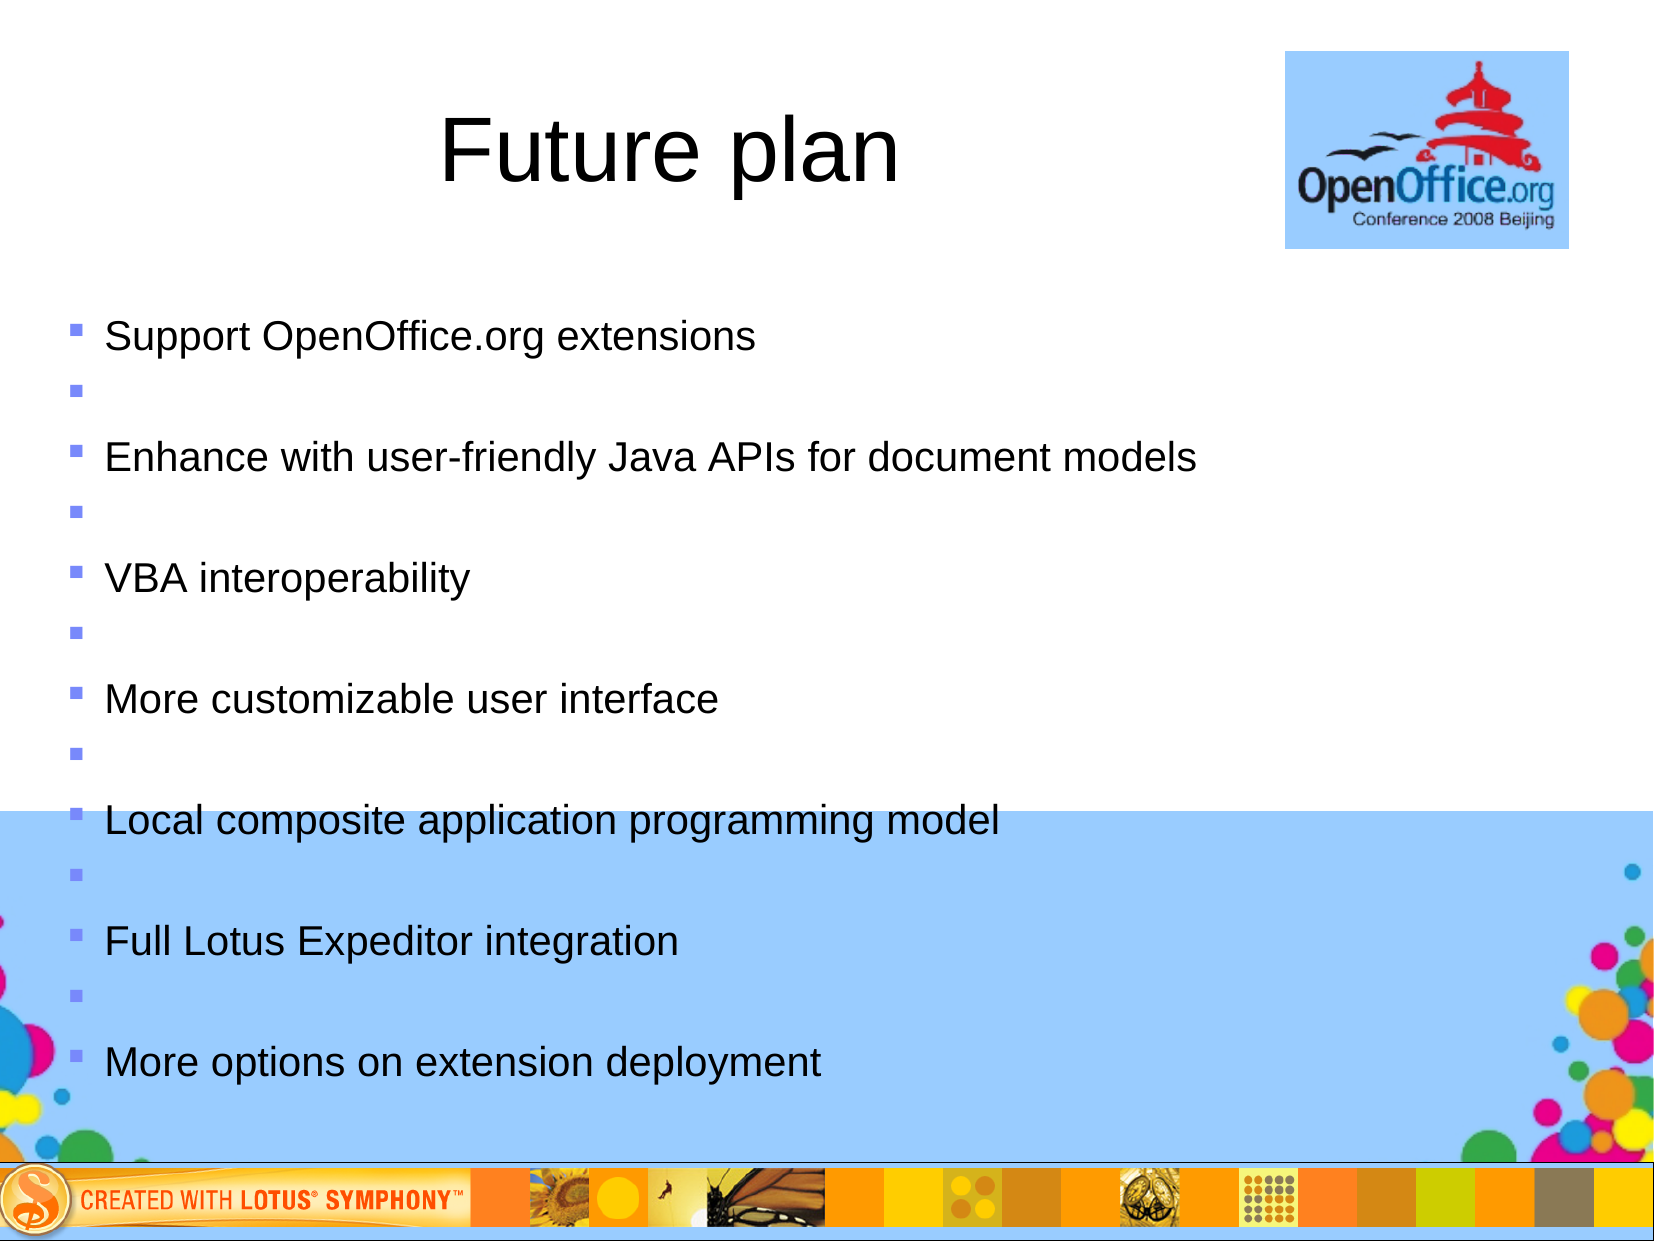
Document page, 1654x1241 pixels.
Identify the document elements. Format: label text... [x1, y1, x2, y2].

picture [1285, 51, 1569, 250]
title Future plan [82, 49, 1258, 257]
list Support OpenOffice.org extensions Enhance with user-friendly Java APIs for document models VBA interoperability More customizable user interface Local composite application programming model Full Lotus Expeditor integration More options on extension deployment [66, 316, 1456, 1135]
picture [0, 1163, 1653, 1240]
picture [0, 810, 1654, 1162]
